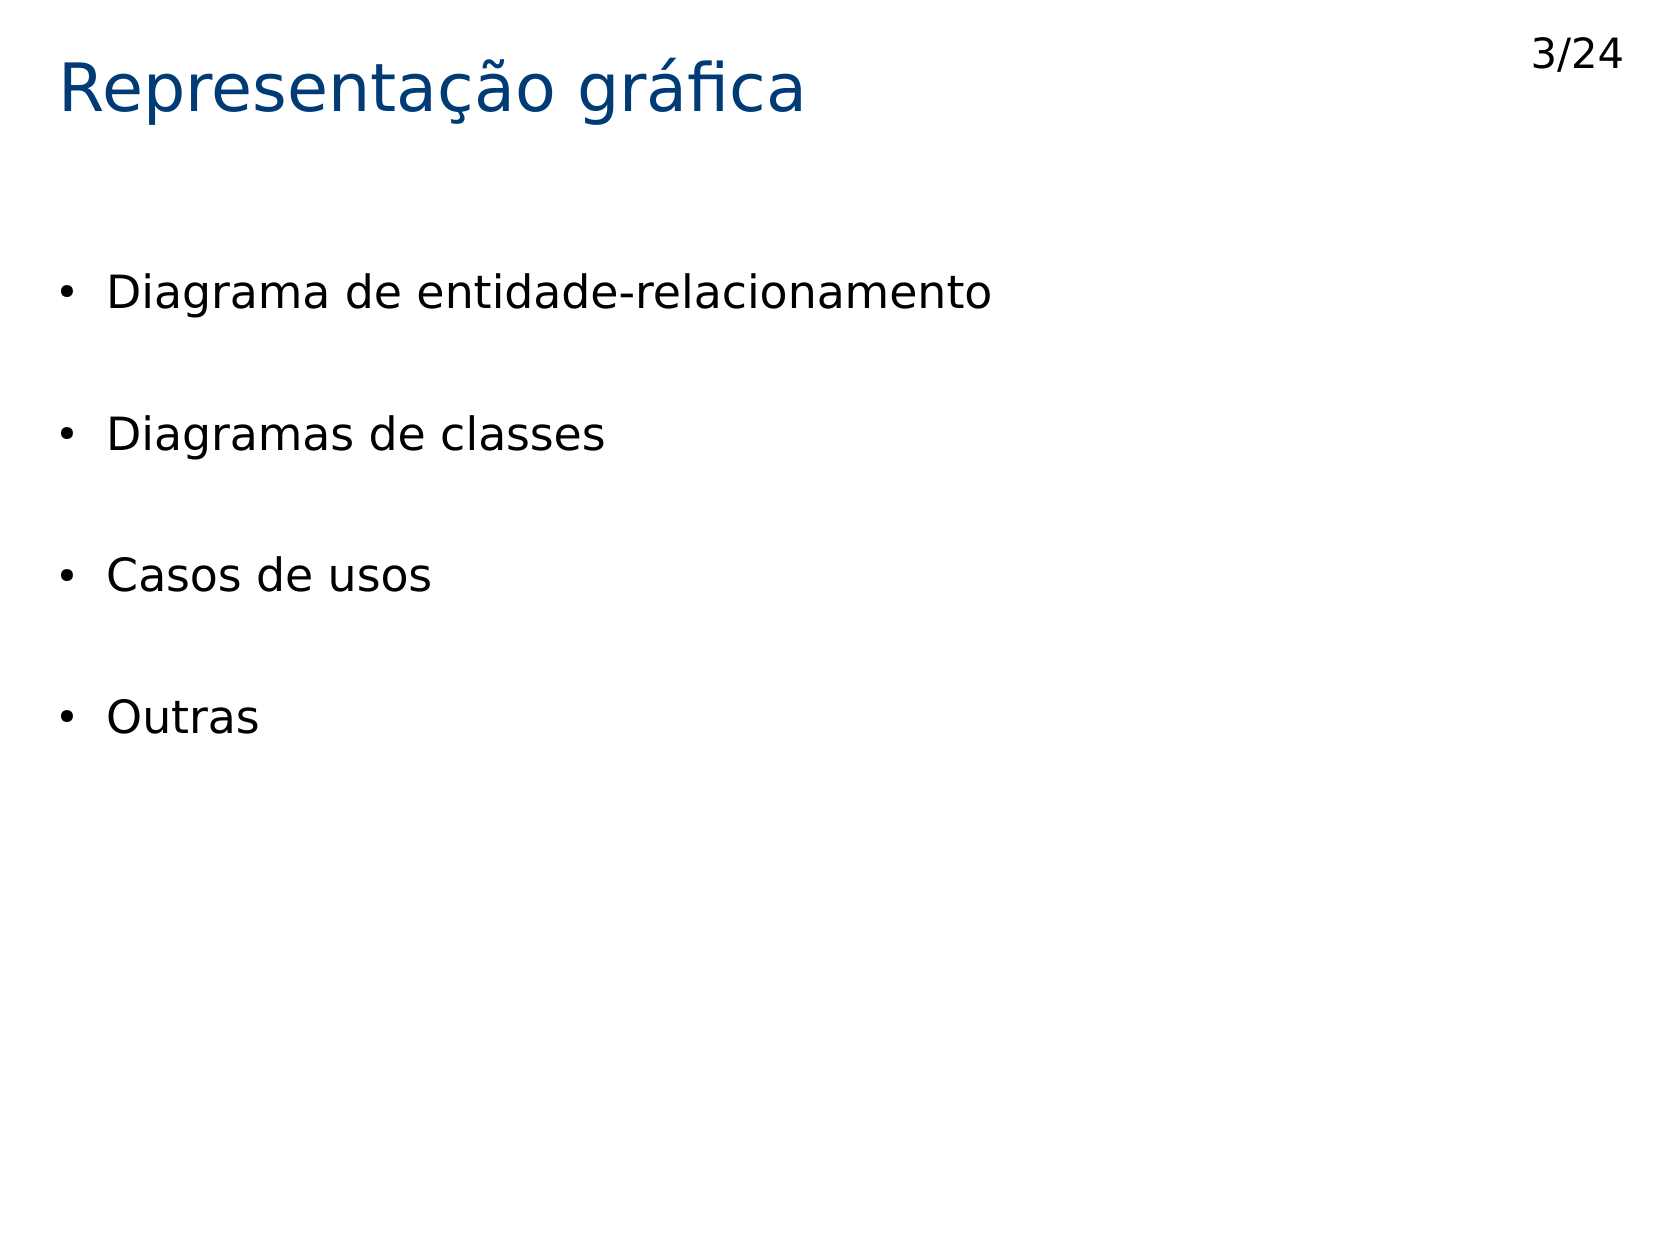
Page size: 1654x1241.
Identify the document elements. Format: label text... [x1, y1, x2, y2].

list Diagrama de entidade-relacionamento Diagramas de classes Casos de usos Outras [59, 265, 1625, 1211]
title Representação gráfica [59, 29, 1506, 148]
